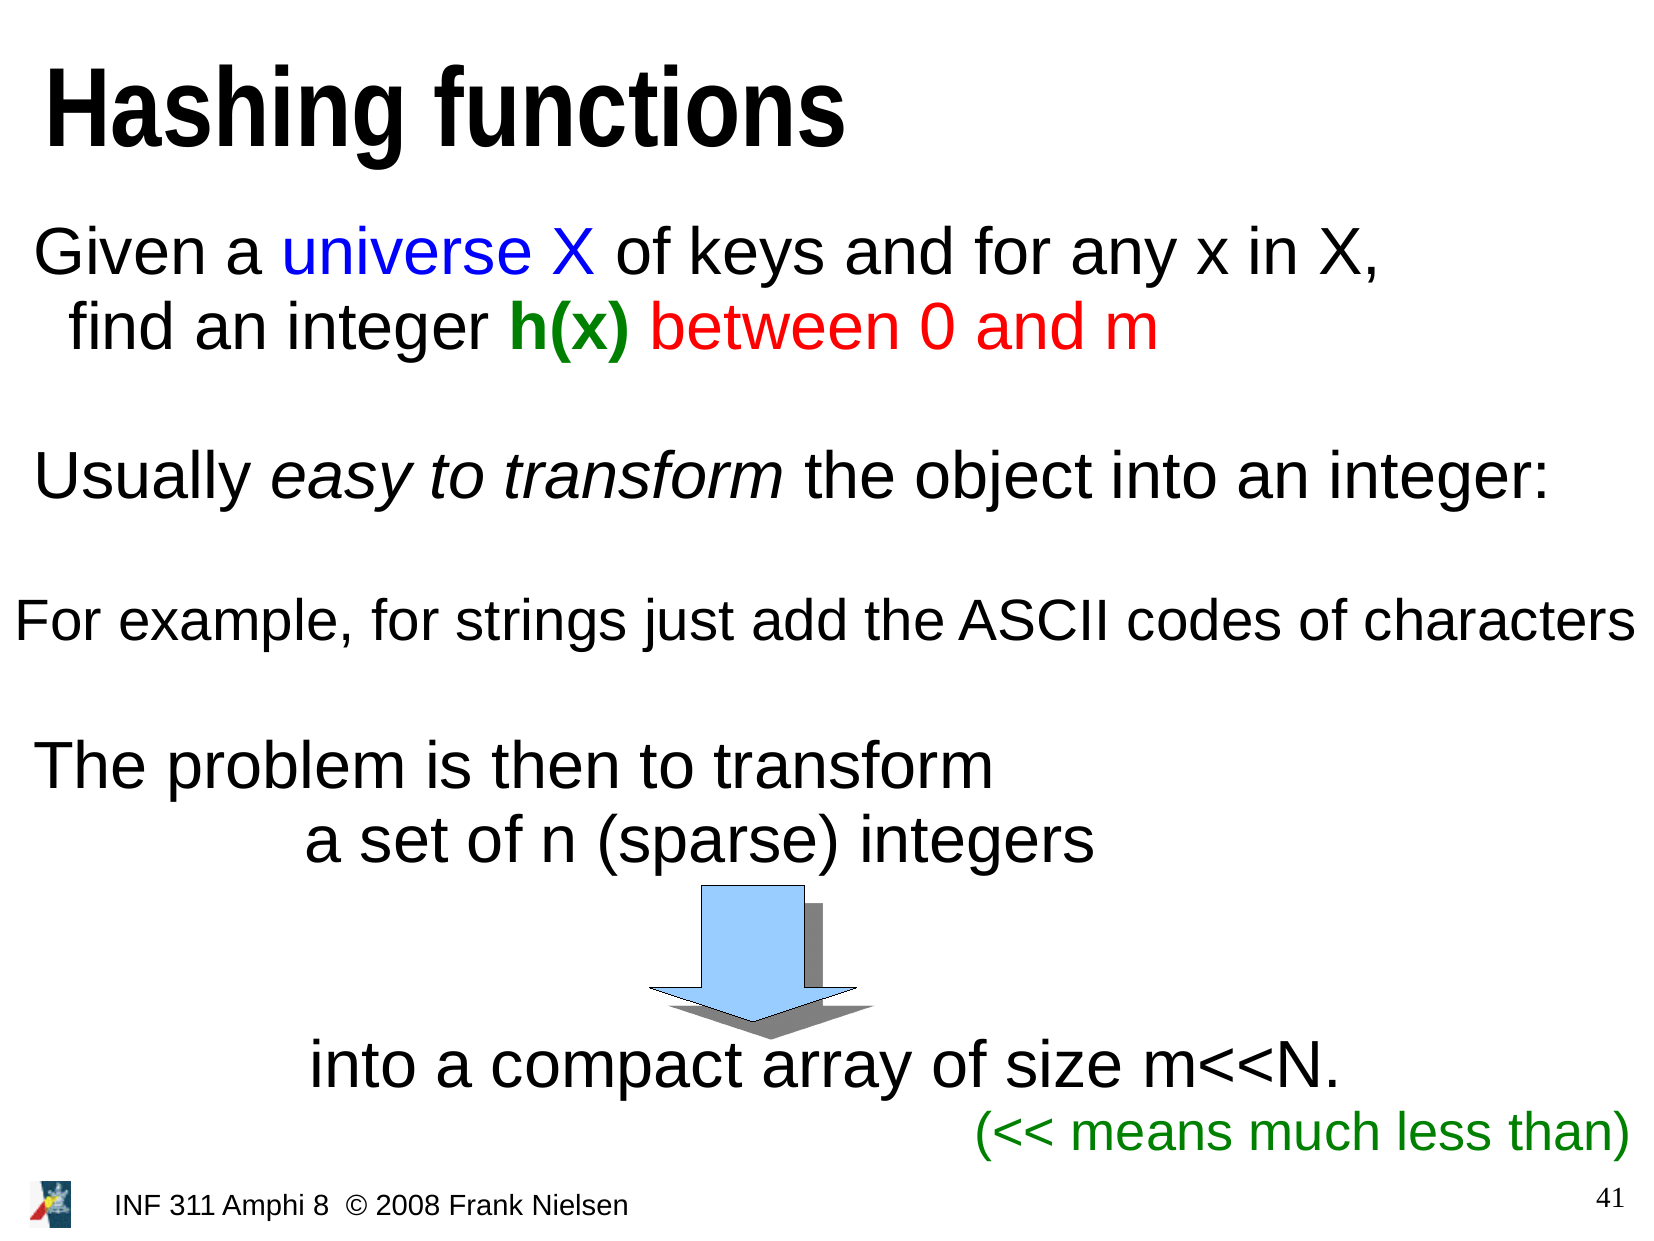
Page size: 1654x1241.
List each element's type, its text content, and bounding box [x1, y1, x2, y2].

picture [29, 1181, 71, 1228]
text_box Given a universe X of keys and for any x in X, find an integer h(x) between 0 and m Usually easy to transform the object into an integer: For example, for strings just add the ASCII codes of characters The problem is then to transform a set of n (sparse) integers into a compact array of size m<<N. (<< means much less than) [0, 206, 1654, 1170]
text_box Hashing functions [29, 33, 864, 178]
text_box [649, 885, 857, 1022]
